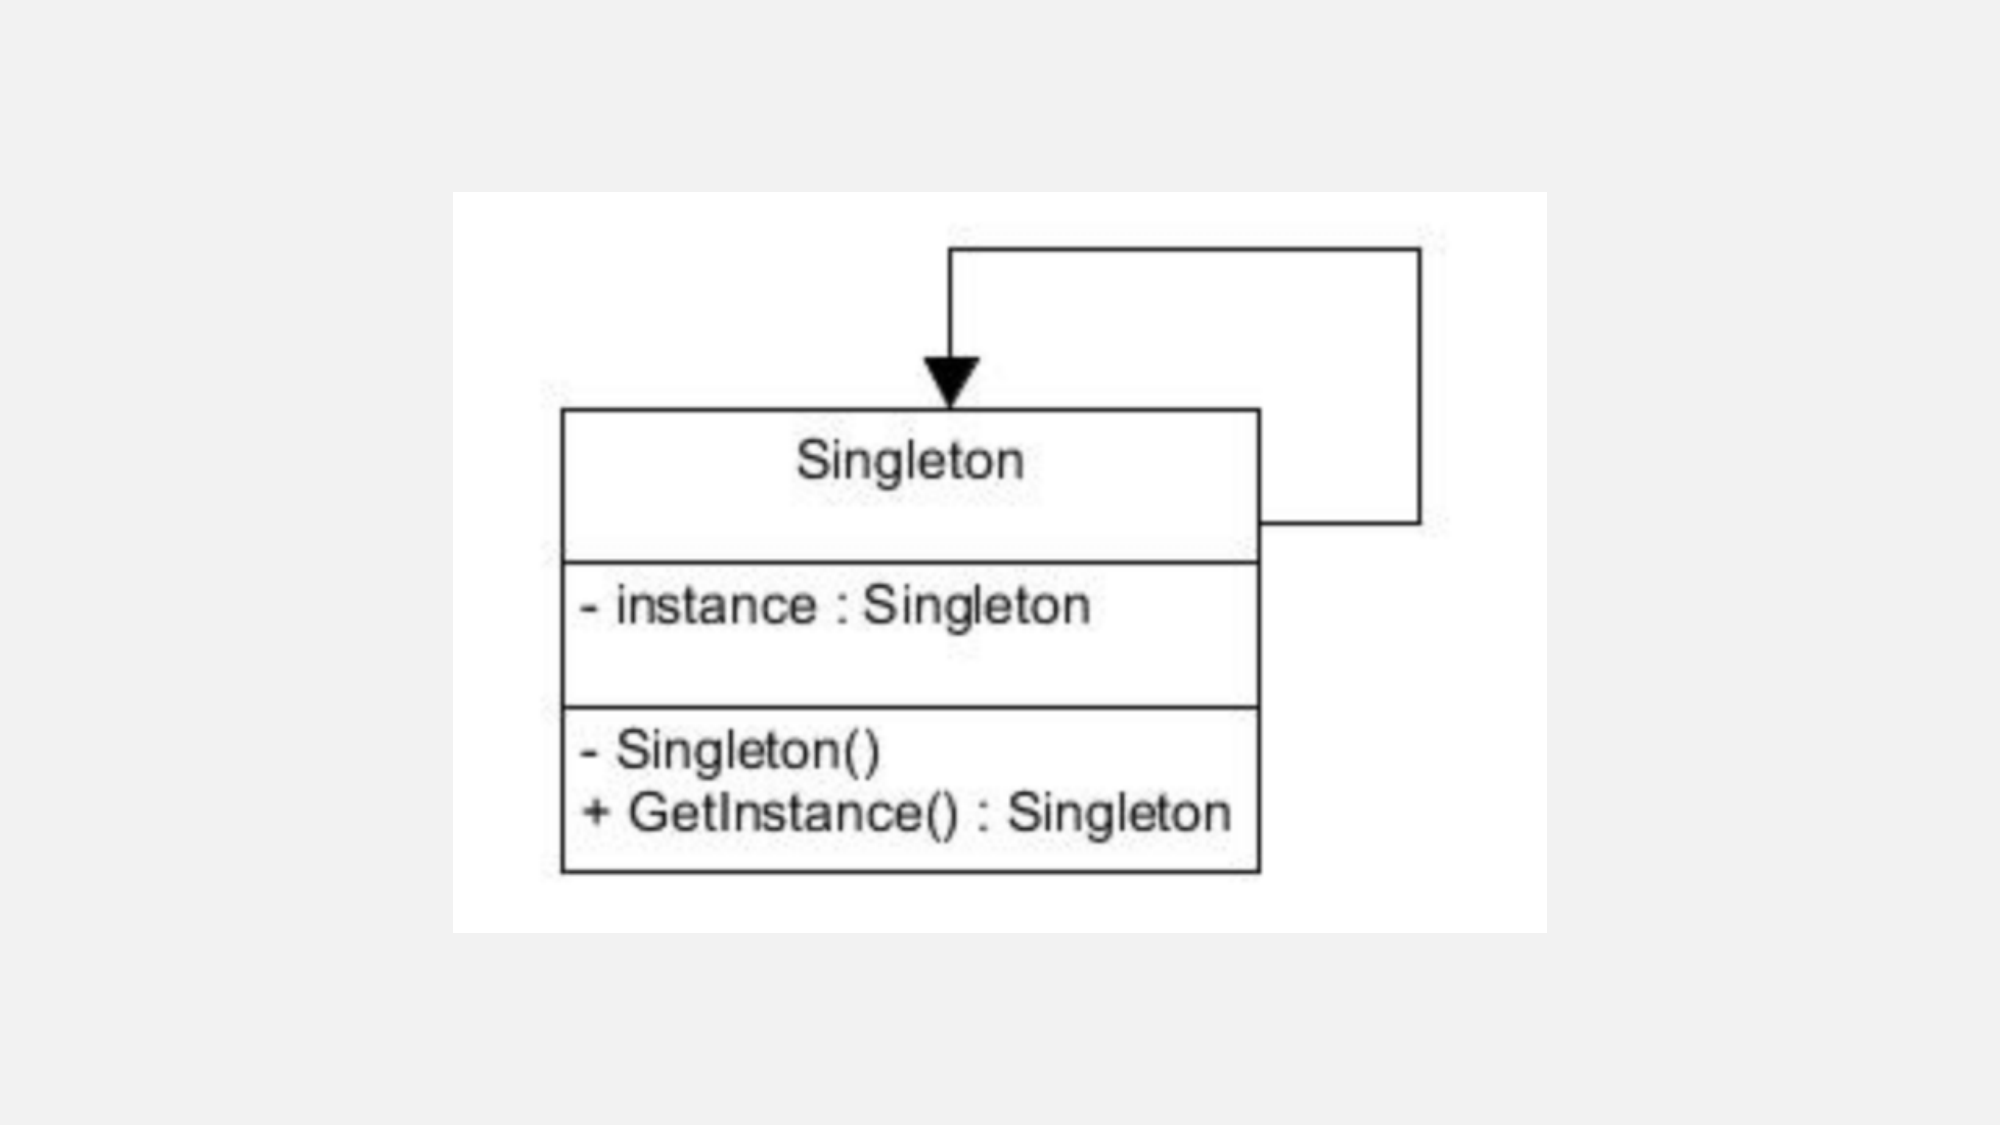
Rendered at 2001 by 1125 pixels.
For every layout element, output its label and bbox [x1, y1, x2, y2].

picture [453, 192, 1547, 933]
